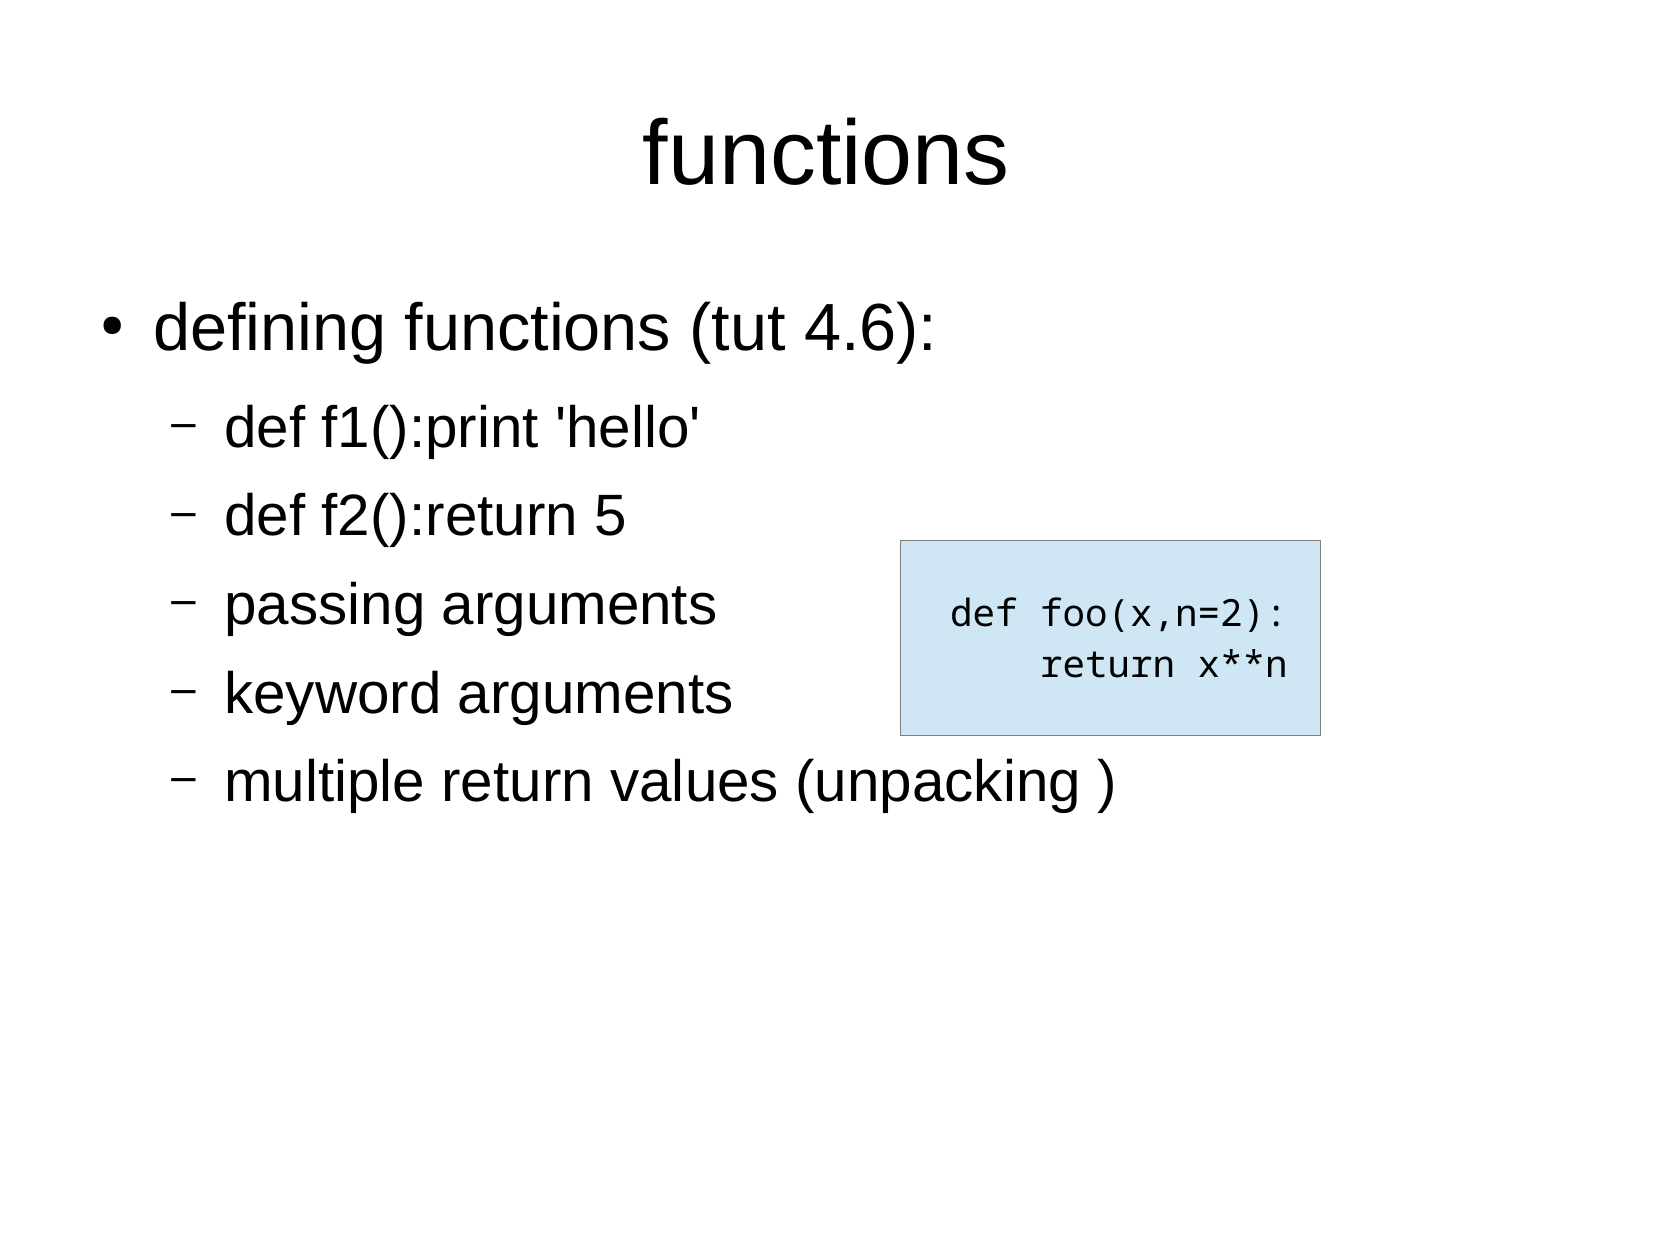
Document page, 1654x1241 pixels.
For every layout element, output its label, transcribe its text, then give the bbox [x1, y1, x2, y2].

list defining functions (tut 4.6): def f1():print 'hello' def f2():return 5 passing arguments keyword arguments multiple return values (unpacking ) [82, 290, 1538, 1010]
title functions [82, 49, 1571, 257]
text_box def foo(x,n=2): return x**n [900, 540, 1321, 736]
